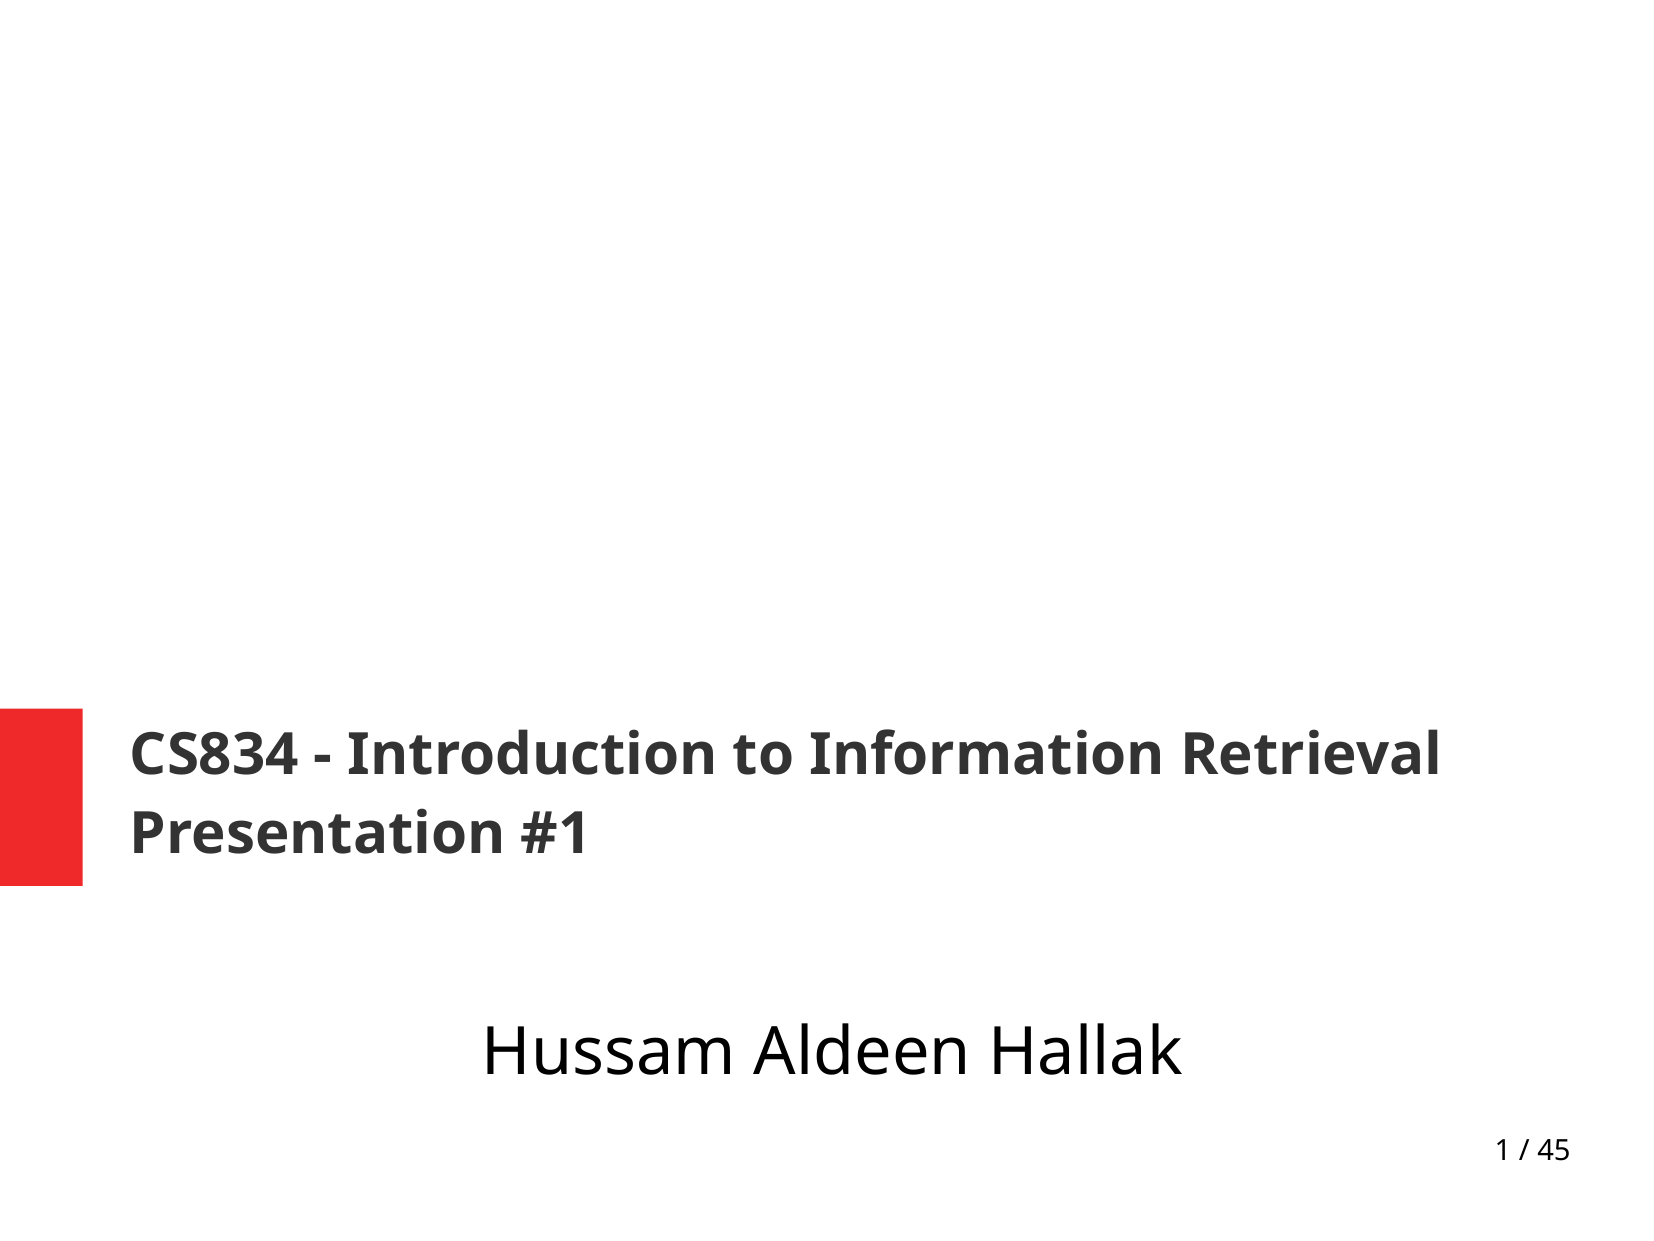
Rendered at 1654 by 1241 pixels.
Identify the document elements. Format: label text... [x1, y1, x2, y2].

subtitle Hussam Aldeen Hallak [129, 968, 1536, 1130]
title CS834 - Introduction to Information Retrieval Presentation #1 [129, 673, 1536, 910]
